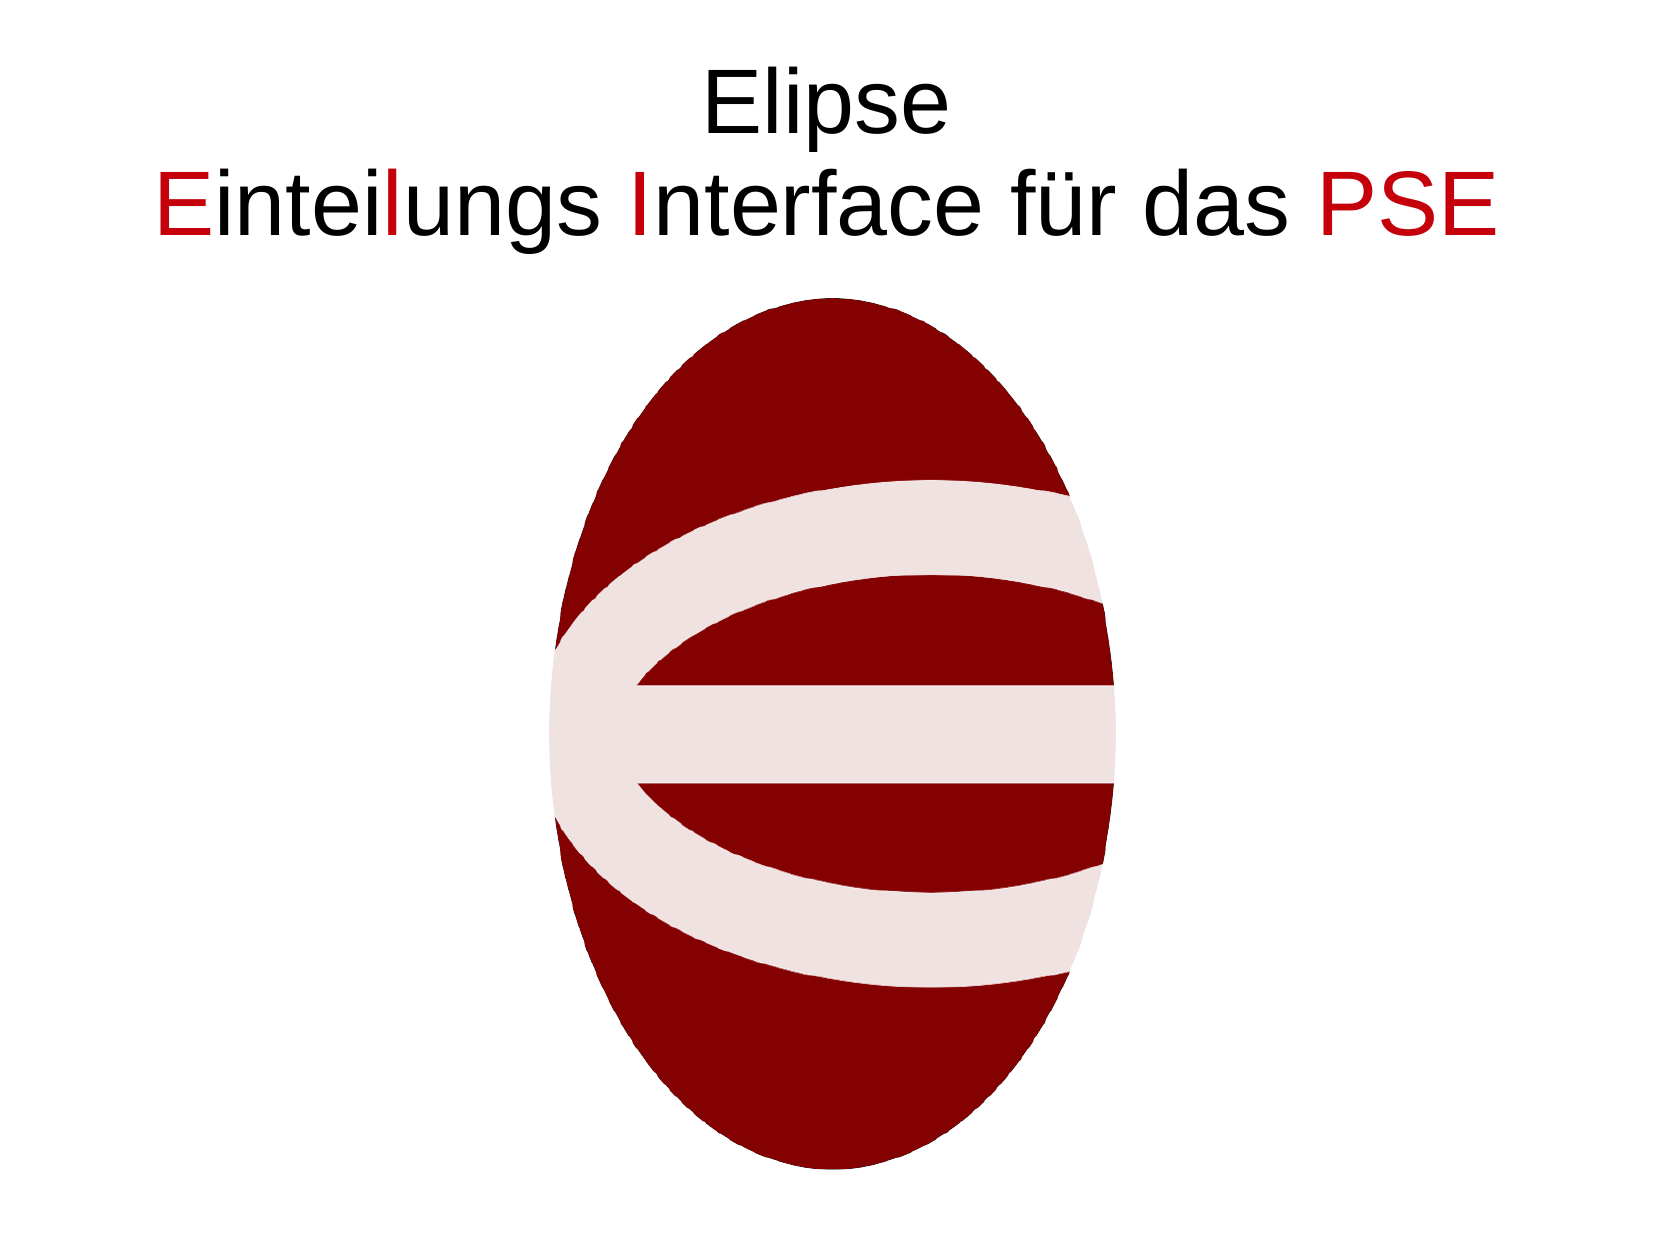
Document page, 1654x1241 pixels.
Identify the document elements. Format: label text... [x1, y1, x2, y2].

picture [354, 260, 1300, 1206]
title Elipse Einteilungs Interface für das PSE [82, 49, 1571, 257]
